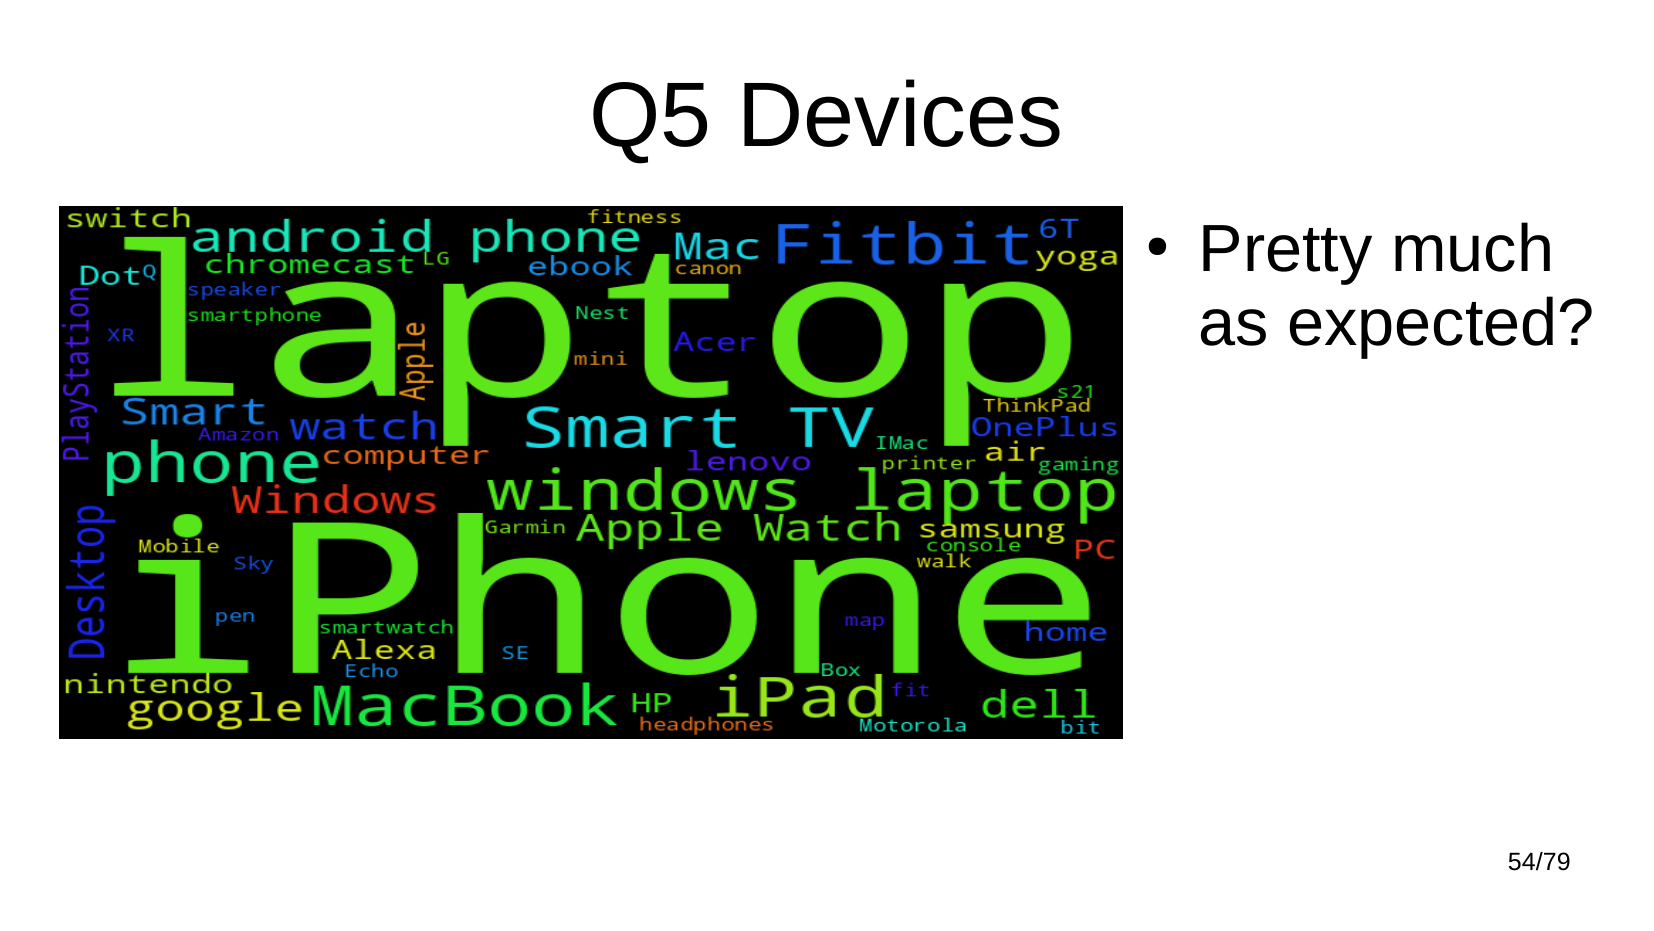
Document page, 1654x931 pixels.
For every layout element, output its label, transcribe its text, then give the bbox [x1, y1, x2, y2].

title Q5 Devices [82, 37, 1571, 193]
picture [59, 206, 1123, 739]
list Pretty much as expected? [1127, 210, 1636, 751]
